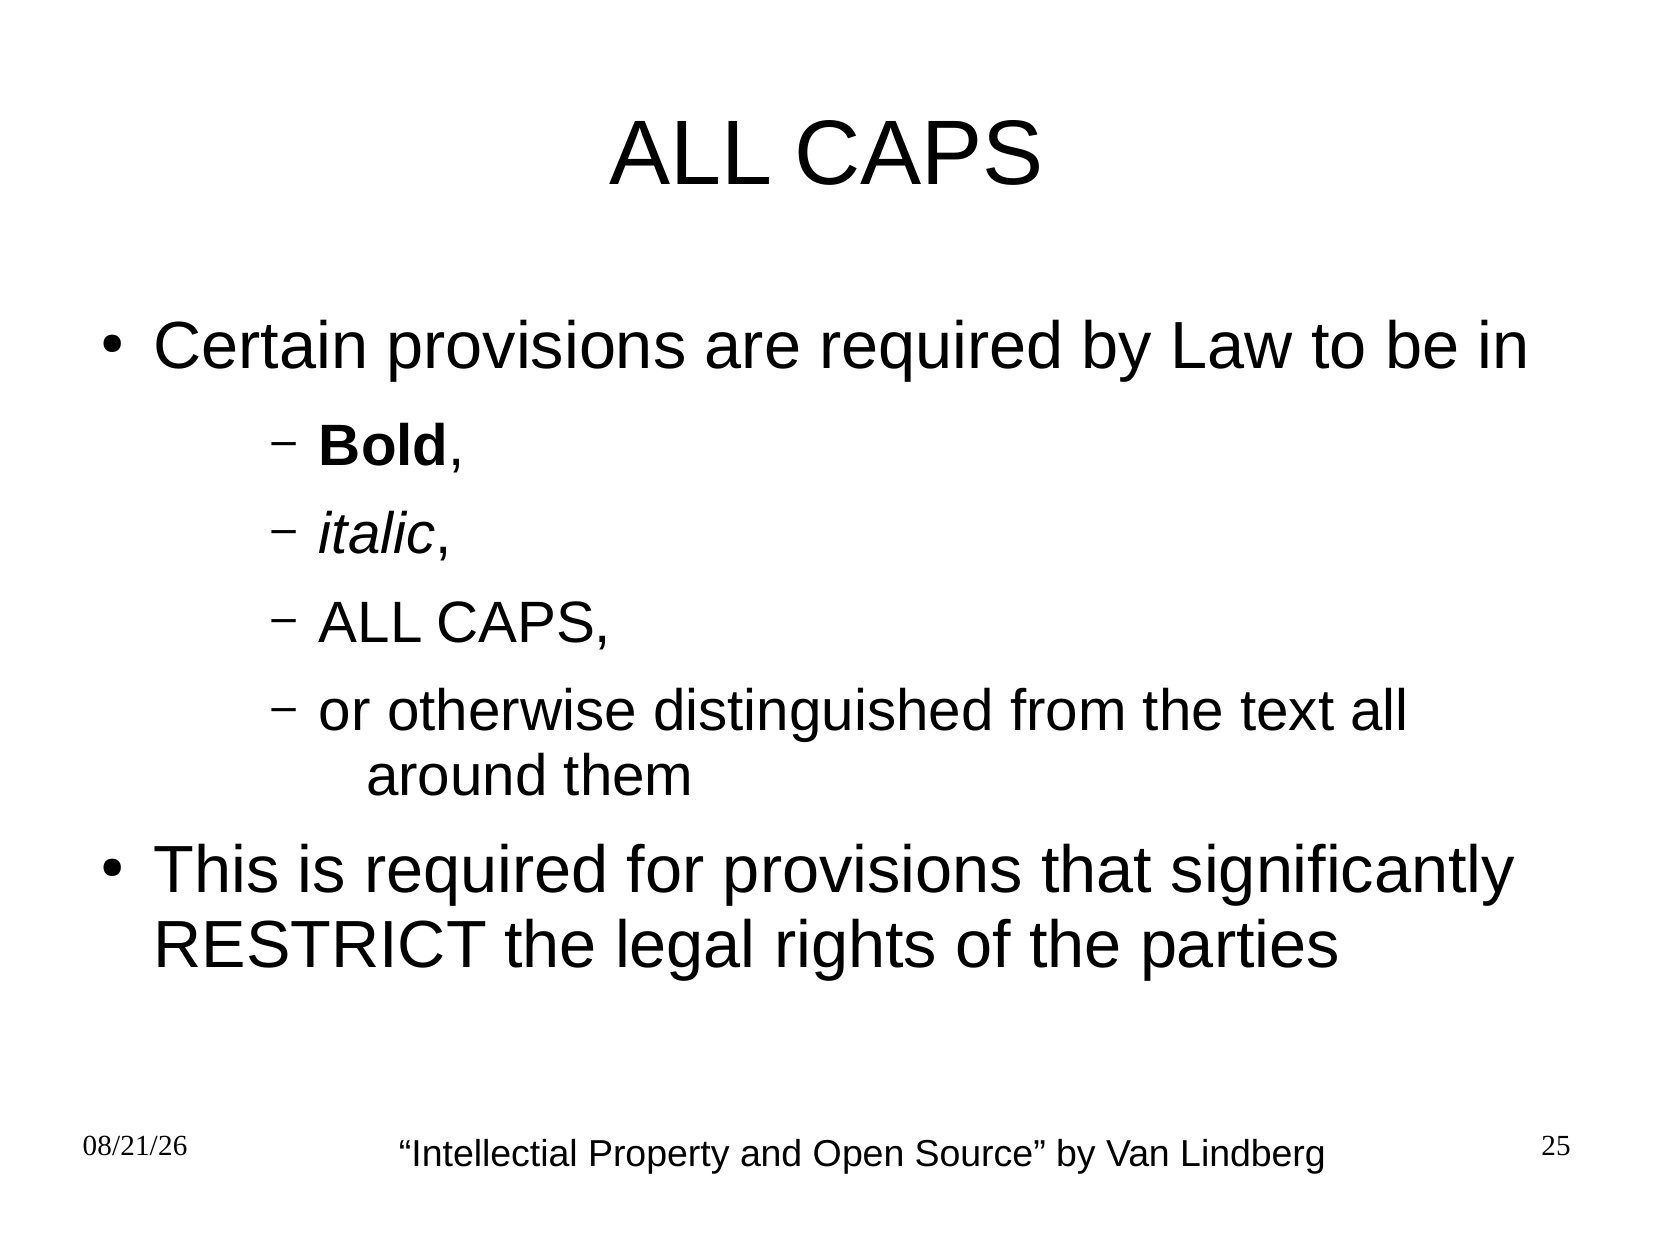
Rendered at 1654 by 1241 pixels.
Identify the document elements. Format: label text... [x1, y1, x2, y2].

list Certain provisions are required by Law to be in Bold, italic, ALL CAPS, or otherwise distinguished from the text all around them This is required for provisions that significantly RESTRICT the legal rights of the parties [82, 307, 1571, 982]
text_box “Intellectial Property and Open Source” by Van Lindberg [225, 1125, 1501, 1182]
title ALL CAPS [82, 56, 1571, 250]
